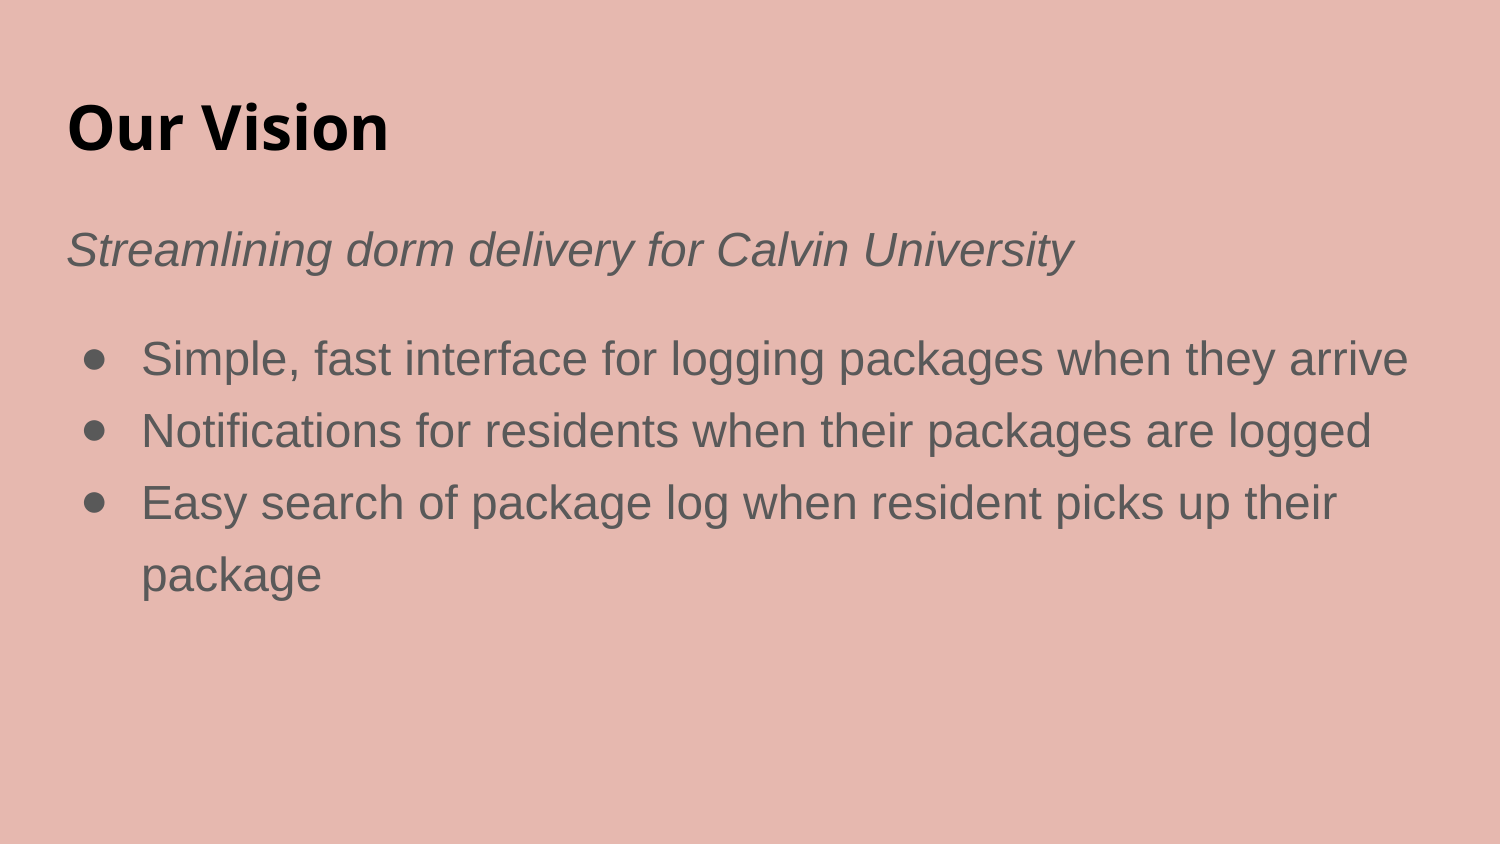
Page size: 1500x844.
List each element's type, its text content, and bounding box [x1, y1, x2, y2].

list Streamlining dorm delivery for Calvin University Simple, fast interface for logging packages when they arrive Notifications for residents when their packages are logged Easy search of package log when resident picks up their package [51, 189, 1449, 750]
title Our Vision [51, 72, 1449, 167]
